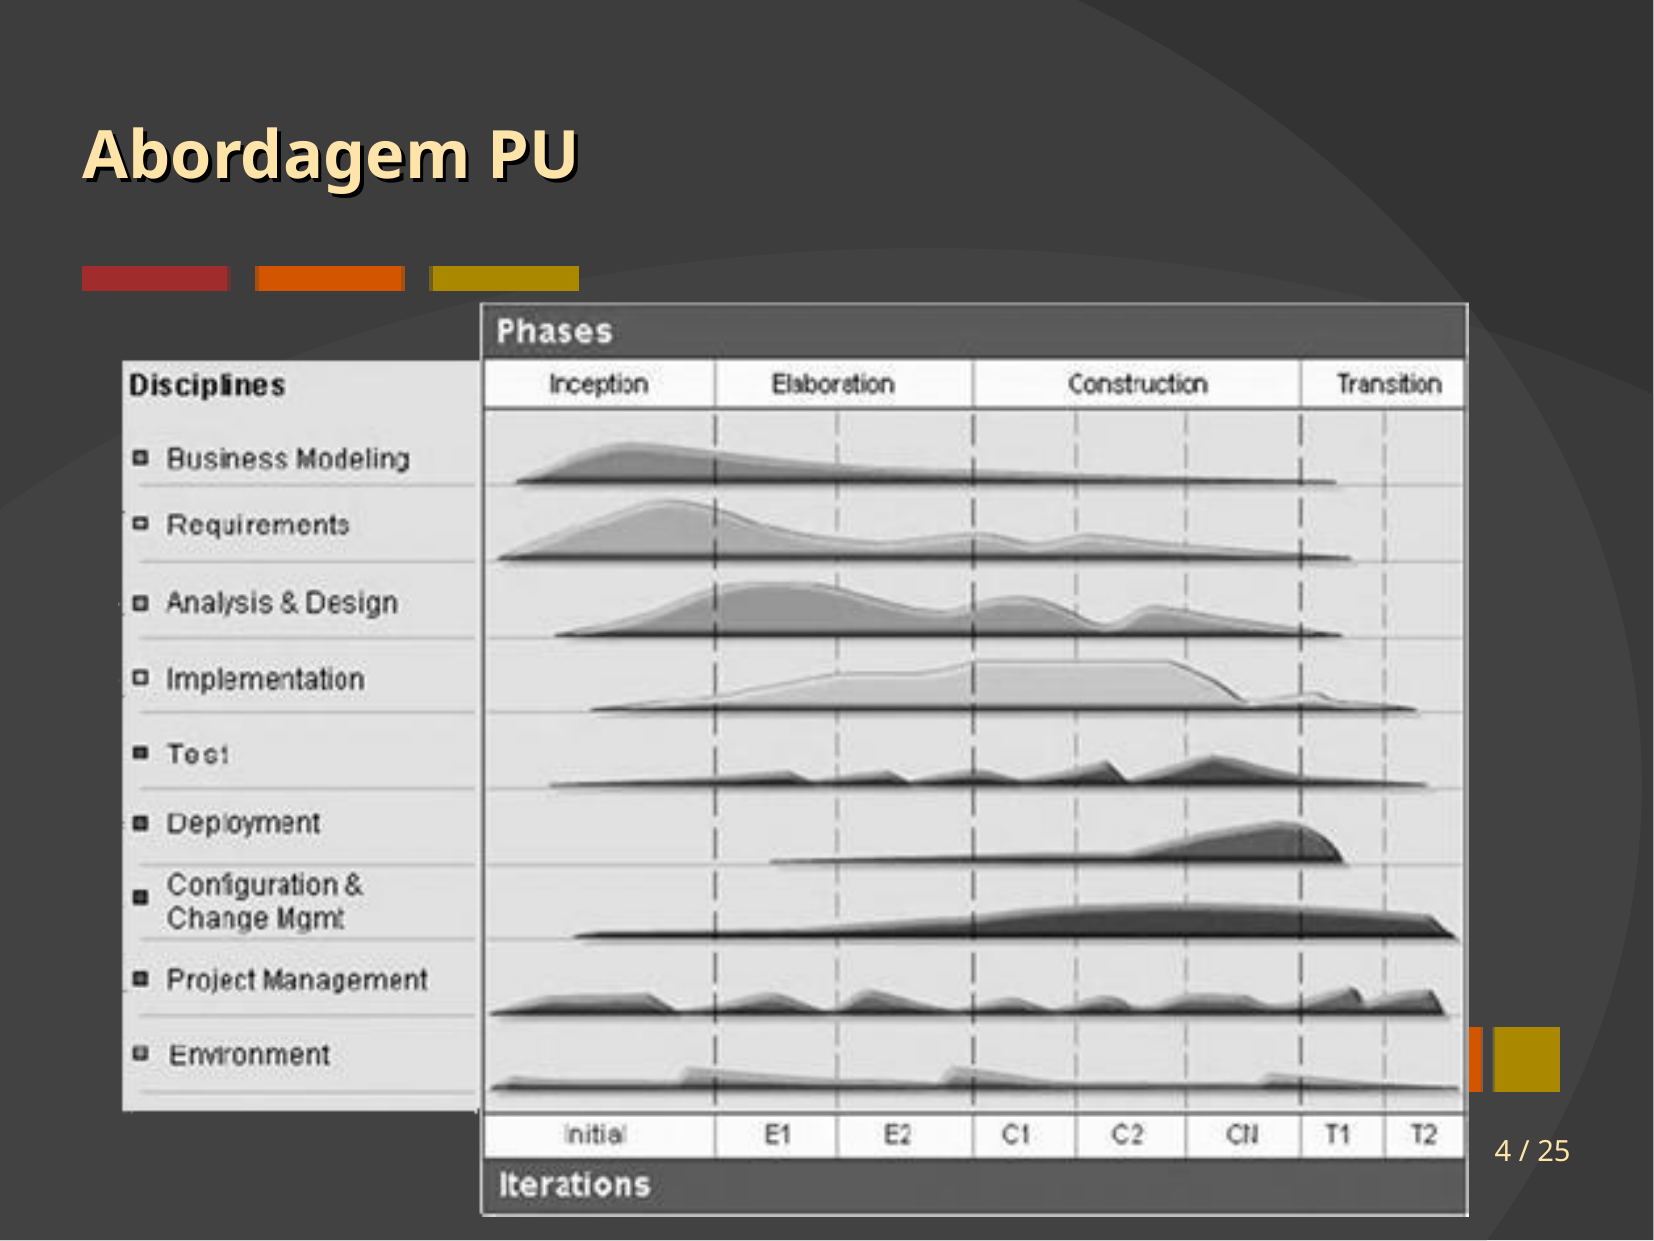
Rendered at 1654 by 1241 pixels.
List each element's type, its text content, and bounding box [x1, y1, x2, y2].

title Abordagem PU [82, 49, 1571, 257]
picture [118, 301, 1560, 1217]
picture [82, 266, 579, 291]
